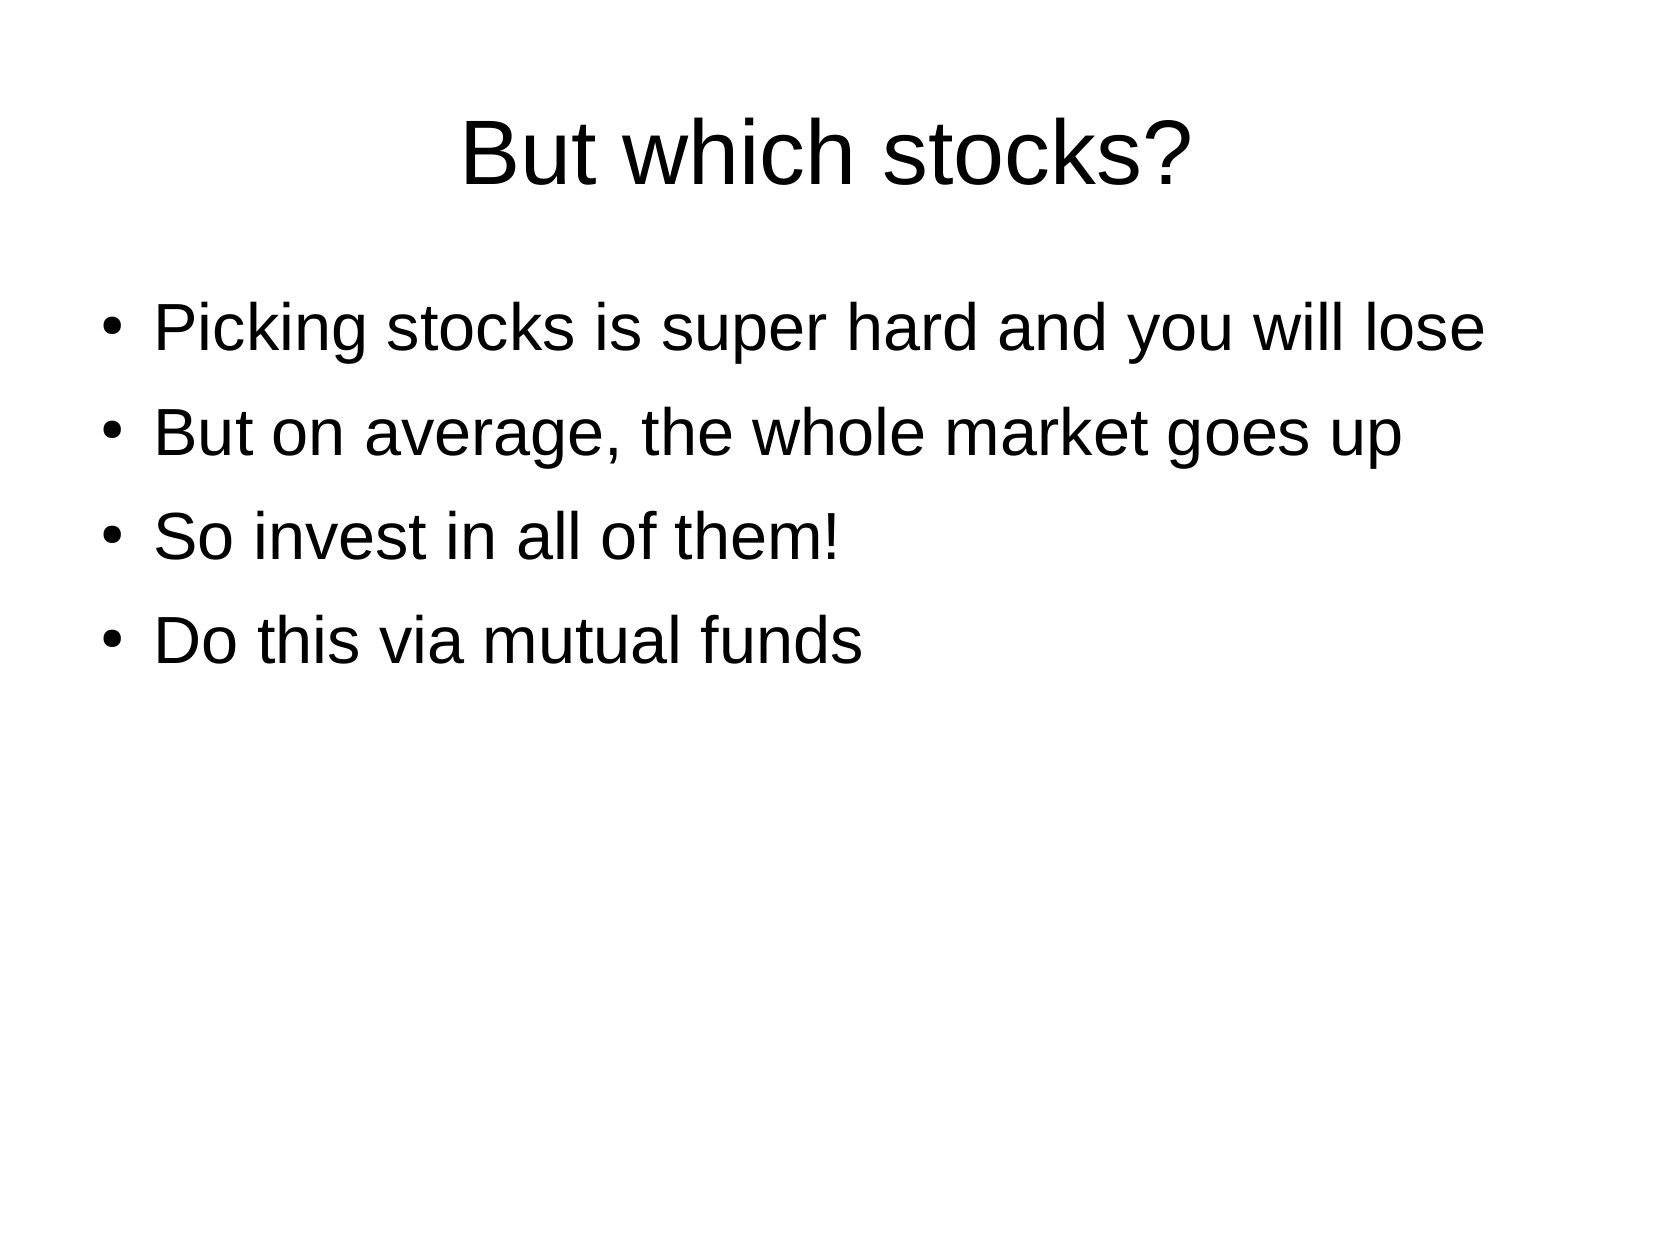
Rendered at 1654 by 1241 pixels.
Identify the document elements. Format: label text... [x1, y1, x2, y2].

list Picking stocks is super hard and you will lose But on average, the whole market goes up So invest in all of them! Do this via mutual funds [82, 290, 1571, 1010]
title But which stocks? [82, 49, 1571, 257]
